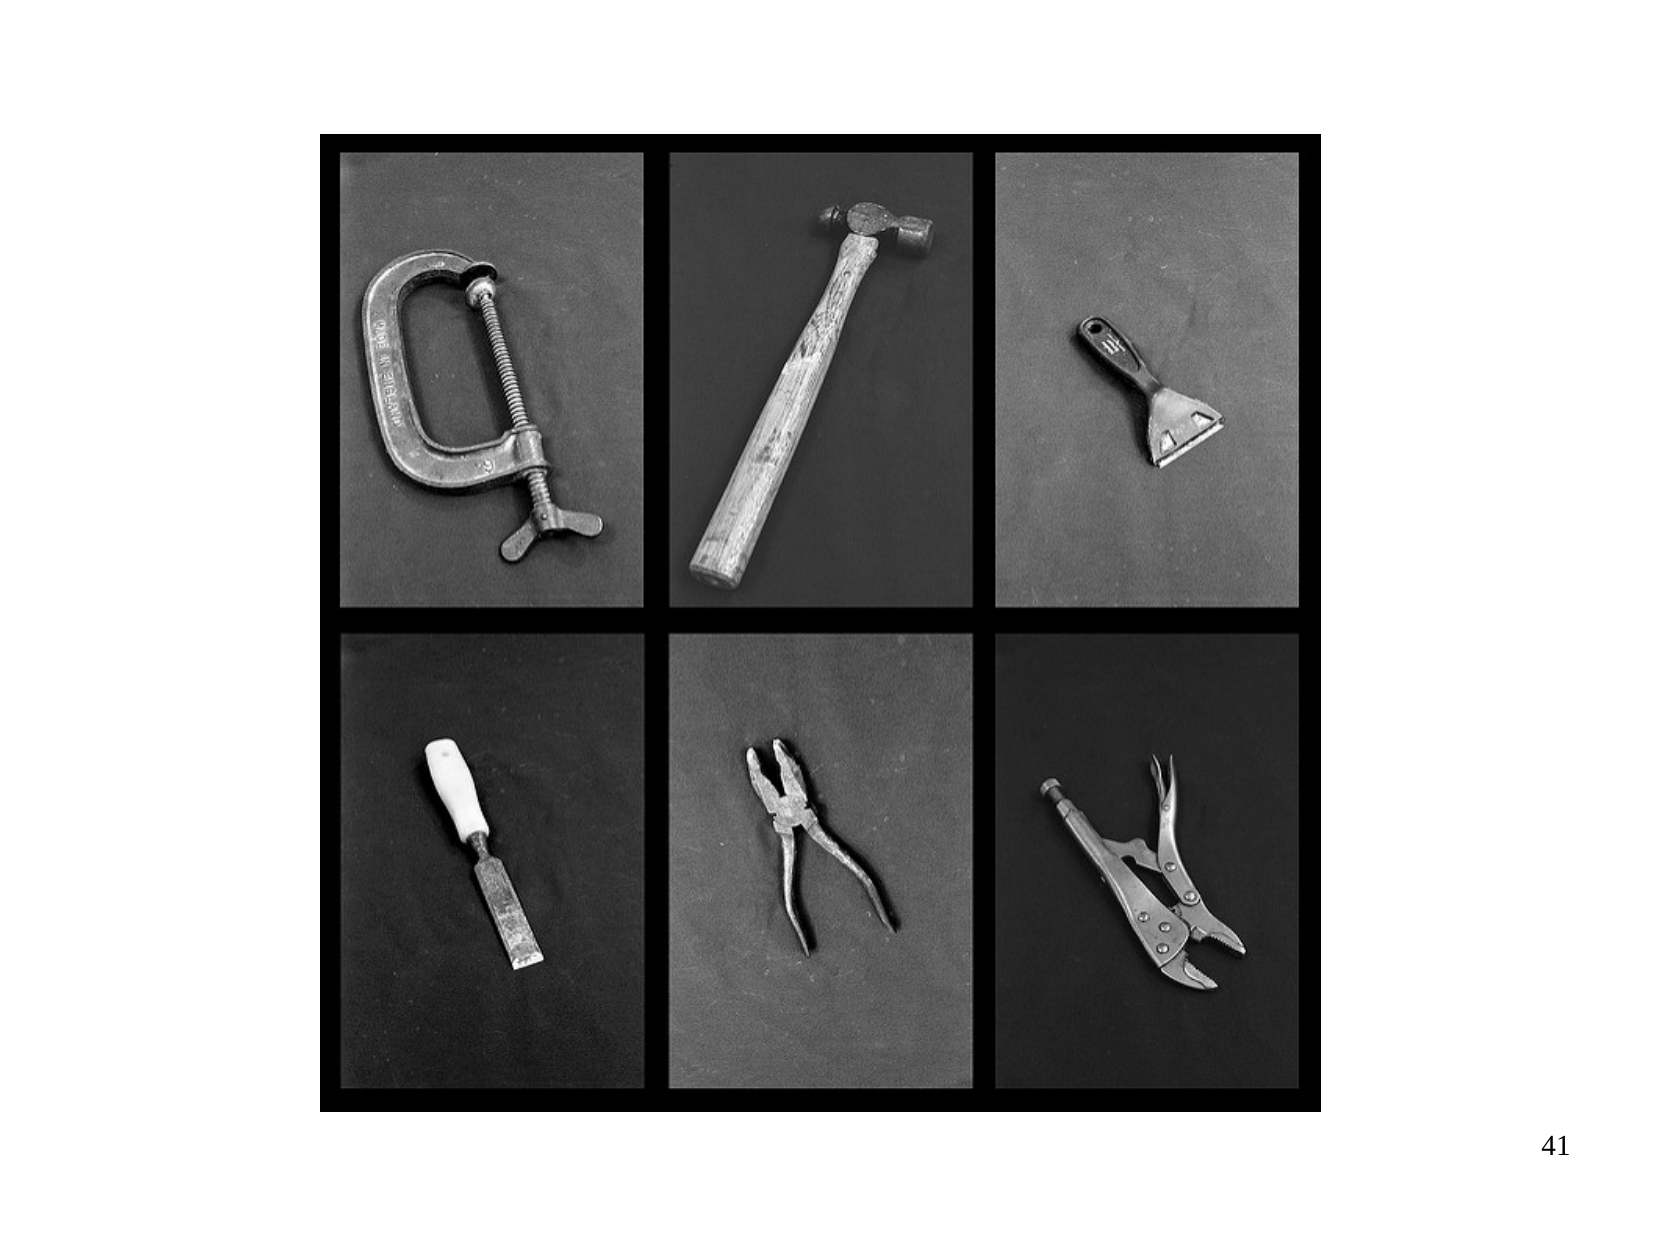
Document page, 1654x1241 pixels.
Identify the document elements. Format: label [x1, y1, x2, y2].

picture [320, 134, 1321, 1112]
